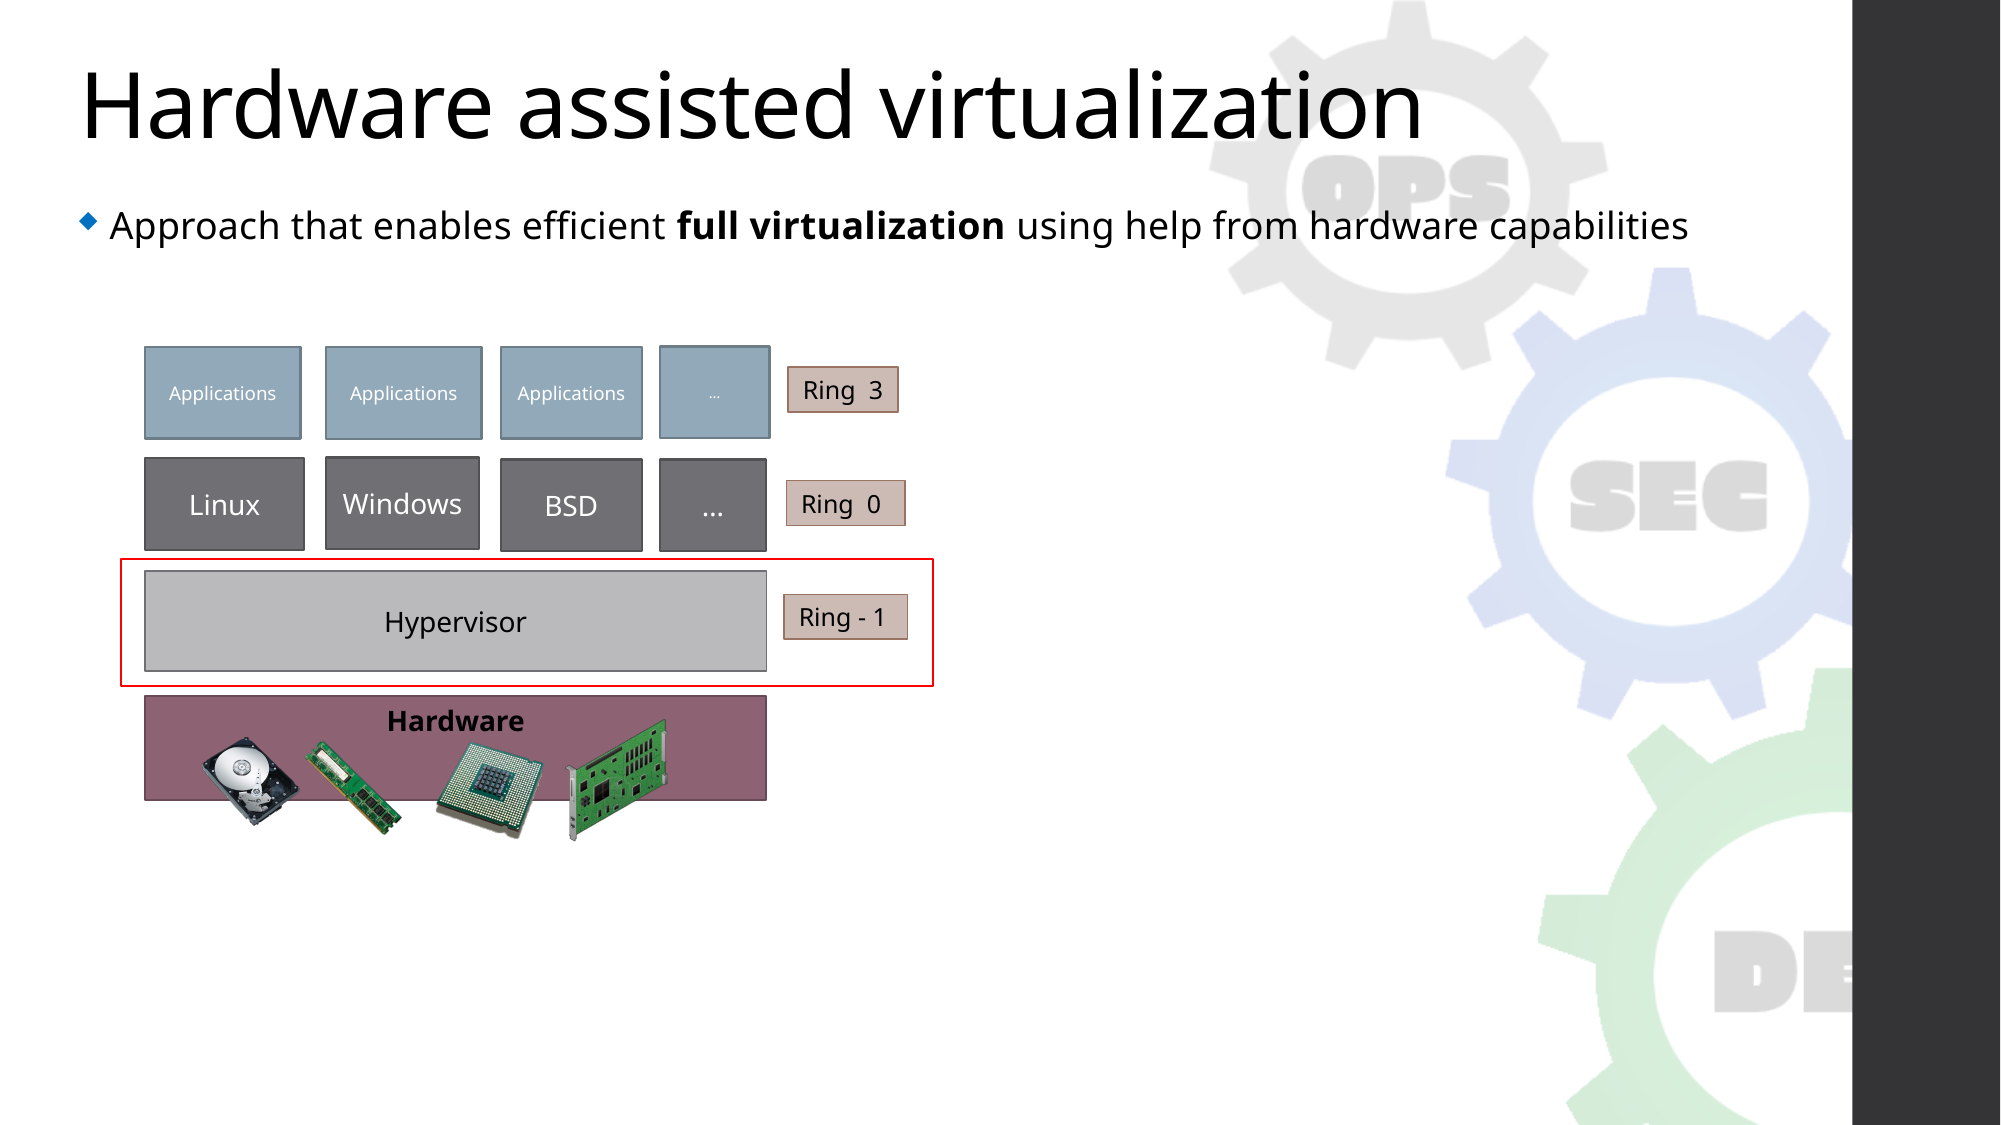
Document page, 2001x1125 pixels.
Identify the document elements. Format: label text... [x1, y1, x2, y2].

text_box Ring - 1 [783, 594, 908, 640]
picture [200, 719, 564, 855]
text_box Hypervisor [145, 571, 767, 672]
text_box Linux [145, 458, 305, 550]
text_box … [659, 459, 767, 552]
text_box Hardware [145, 696, 767, 800]
text_box Ring 3 [788, 367, 899, 412]
text_box … [659, 346, 770, 439]
text_box Applications [144, 346, 301, 439]
title Hardware assisted virtualization [64, 33, 1797, 166]
text_box Ring 0 [786, 480, 906, 526]
text_box BSD [500, 459, 642, 552]
text_box Windows [326, 457, 479, 550]
text_box Applications [325, 347, 482, 439]
text_box Applications [500, 346, 642, 439]
picture [565, 719, 671, 867]
list Approach that enables efficient full virtualization using help from hardware capabilities [64, 198, 1797, 1073]
